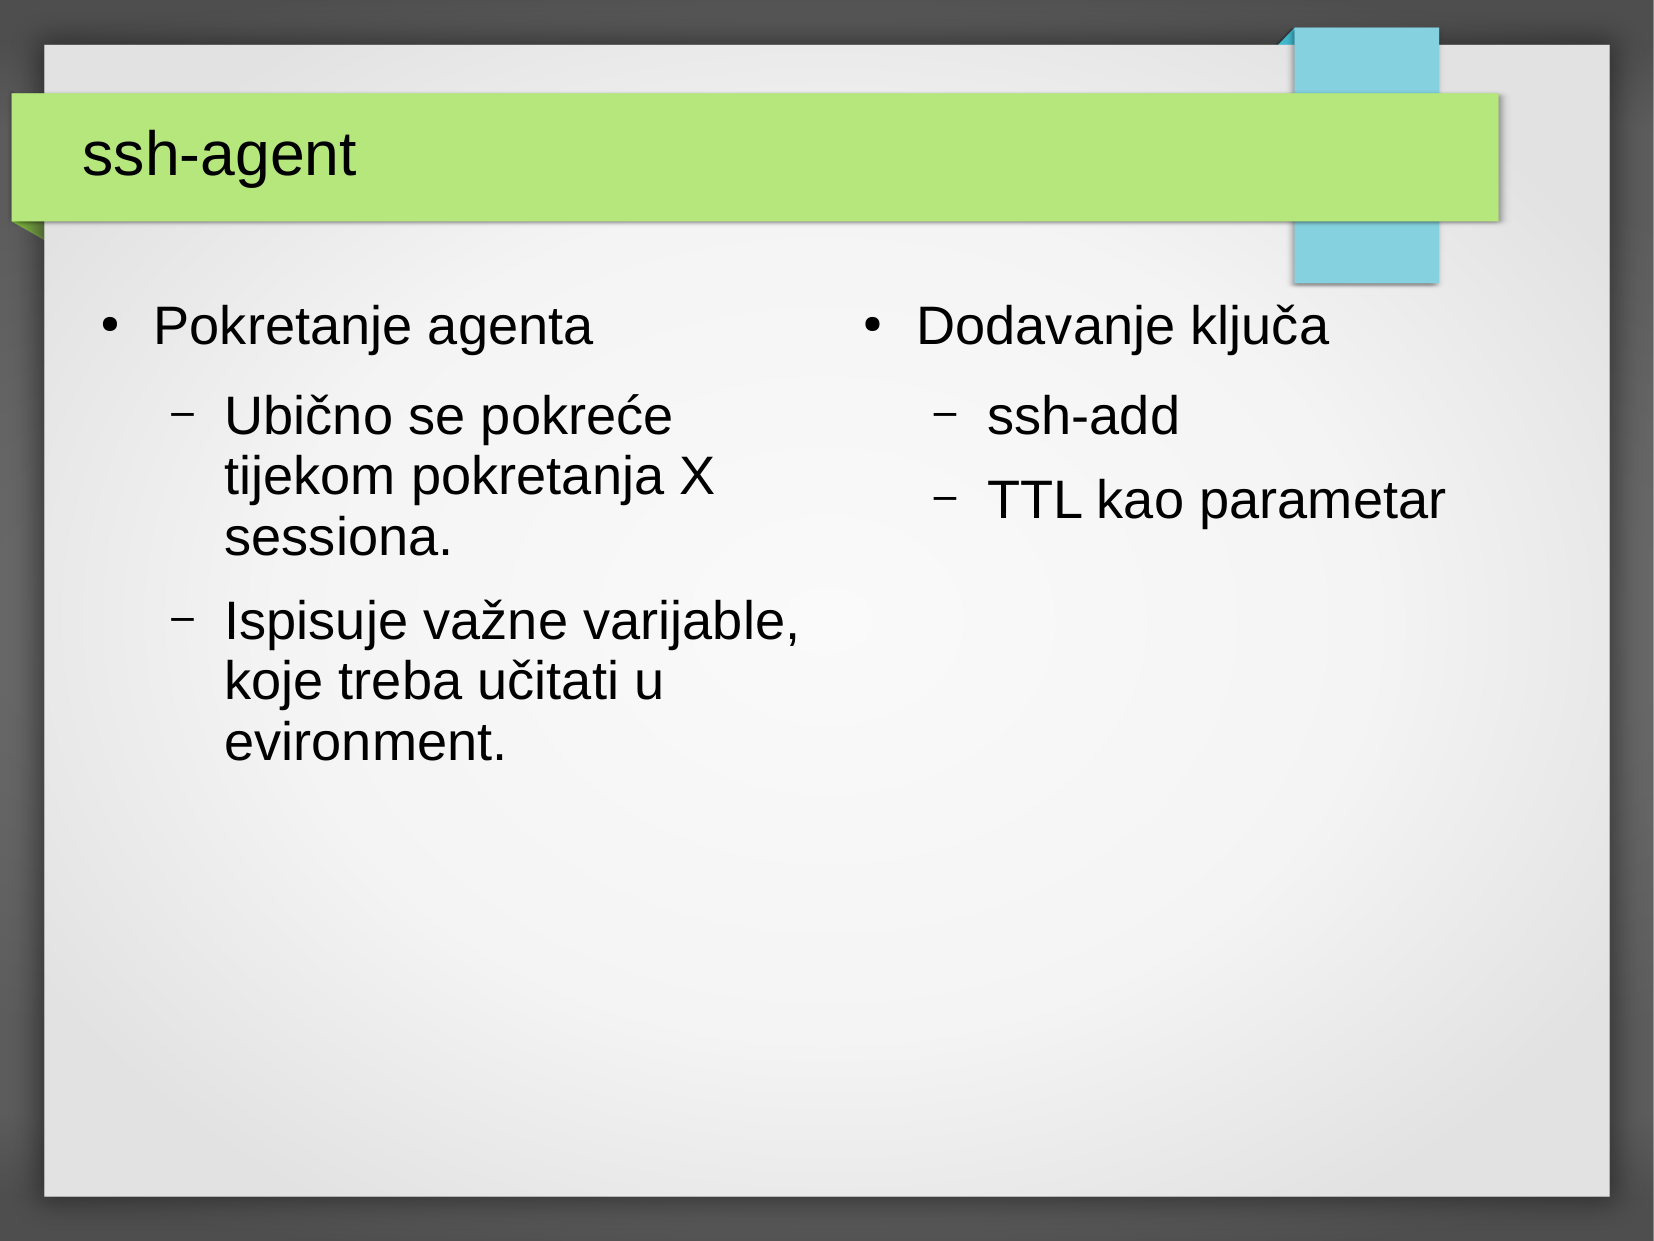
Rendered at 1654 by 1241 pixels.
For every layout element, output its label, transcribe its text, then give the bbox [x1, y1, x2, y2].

picture [0, 0, 1654, 1241]
list Dodavanje ključa ssh-add TTL kao parametar [845, 295, 1572, 1015]
title ssh-agent [82, 94, 1264, 213]
list Pokretanje agenta Ubično se pokreće tijekom pokretanja X sessiona. Ispisuje važne varijable, koje treba učitati u evironment. [82, 295, 809, 1015]
